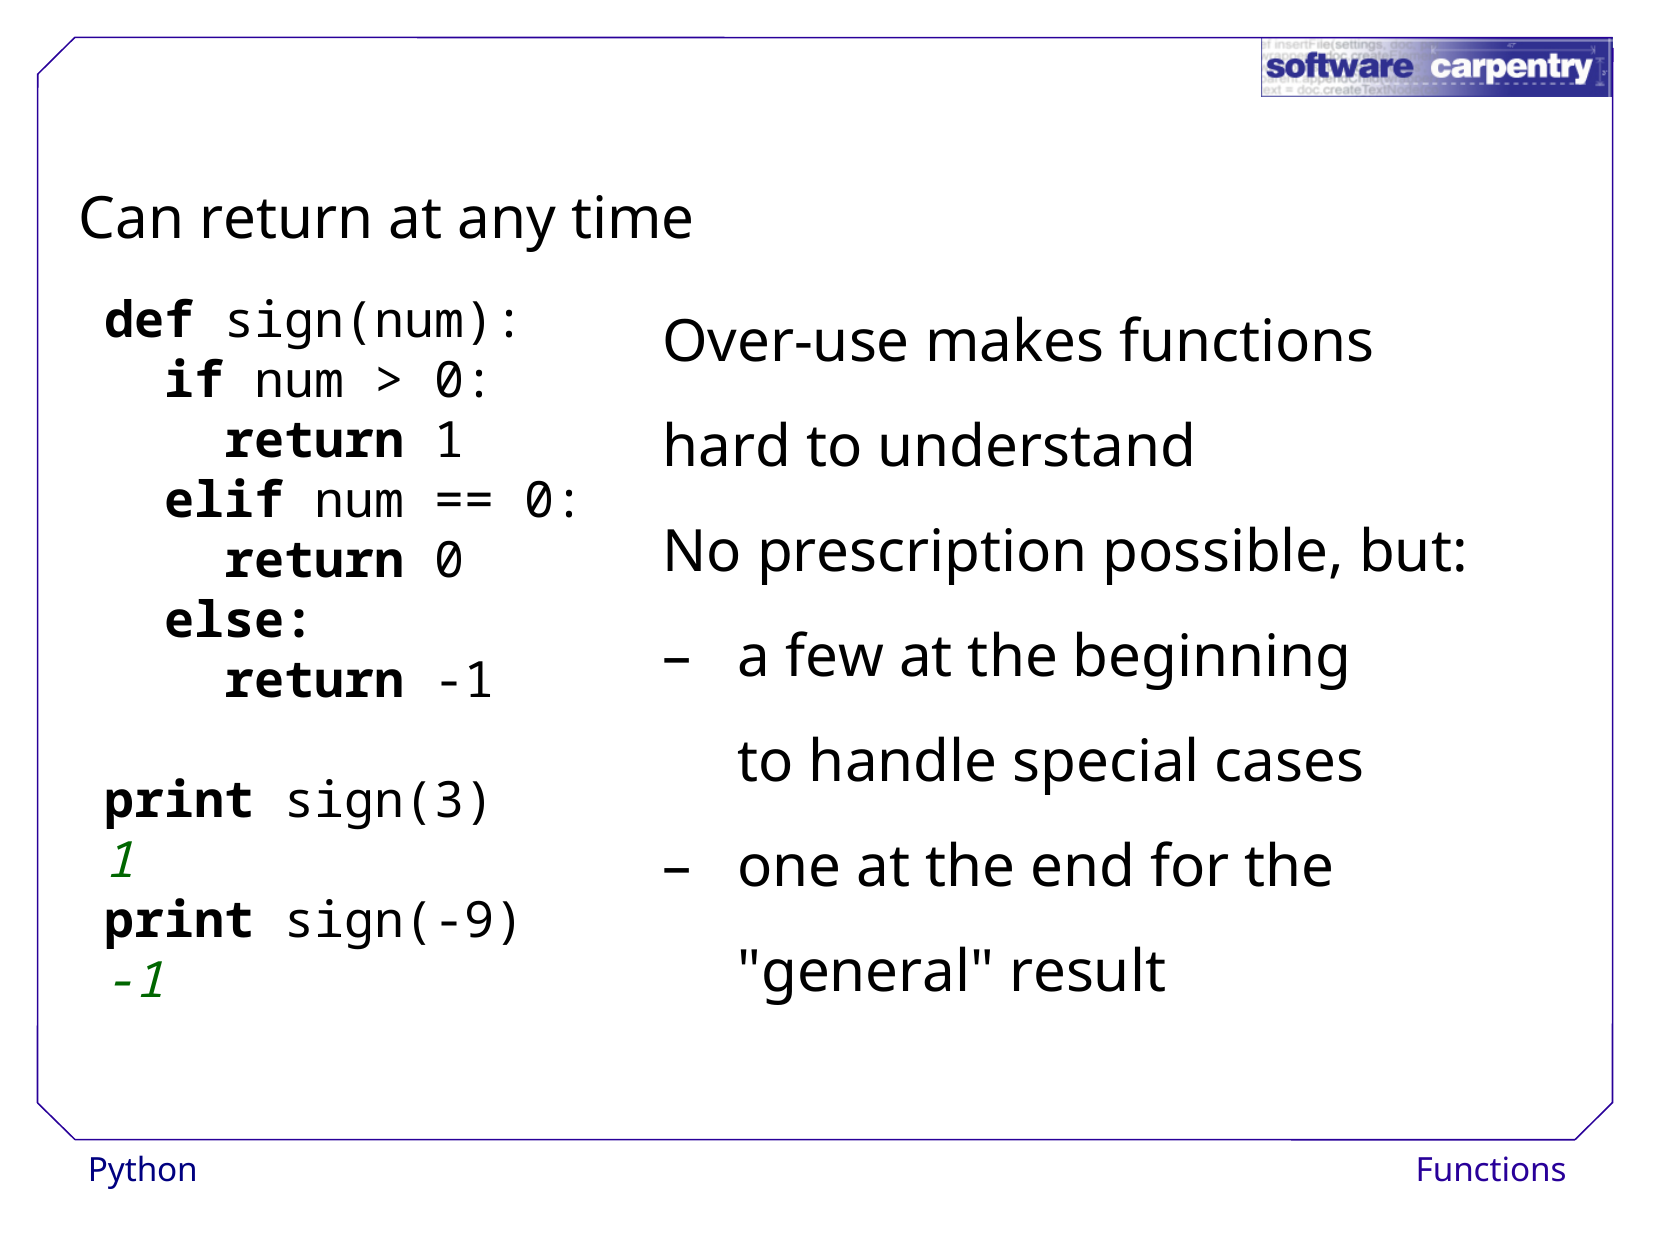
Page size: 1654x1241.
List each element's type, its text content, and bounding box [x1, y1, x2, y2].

picture [1261, 39, 1613, 97]
text_box Over-use makes functions hard to understand No prescription possible, but: – a few at the beginning to handle special cases – one at the end for the "general" result [647, 260, 1633, 1012]
text_box def sign(num): if num > 0: return 1 elif num == 0: return 0 else: return -1 print sign(3) 1 print sign(-9) -1 [89, 279, 667, 1093]
text_box Can return at any time [64, 138, 860, 259]
